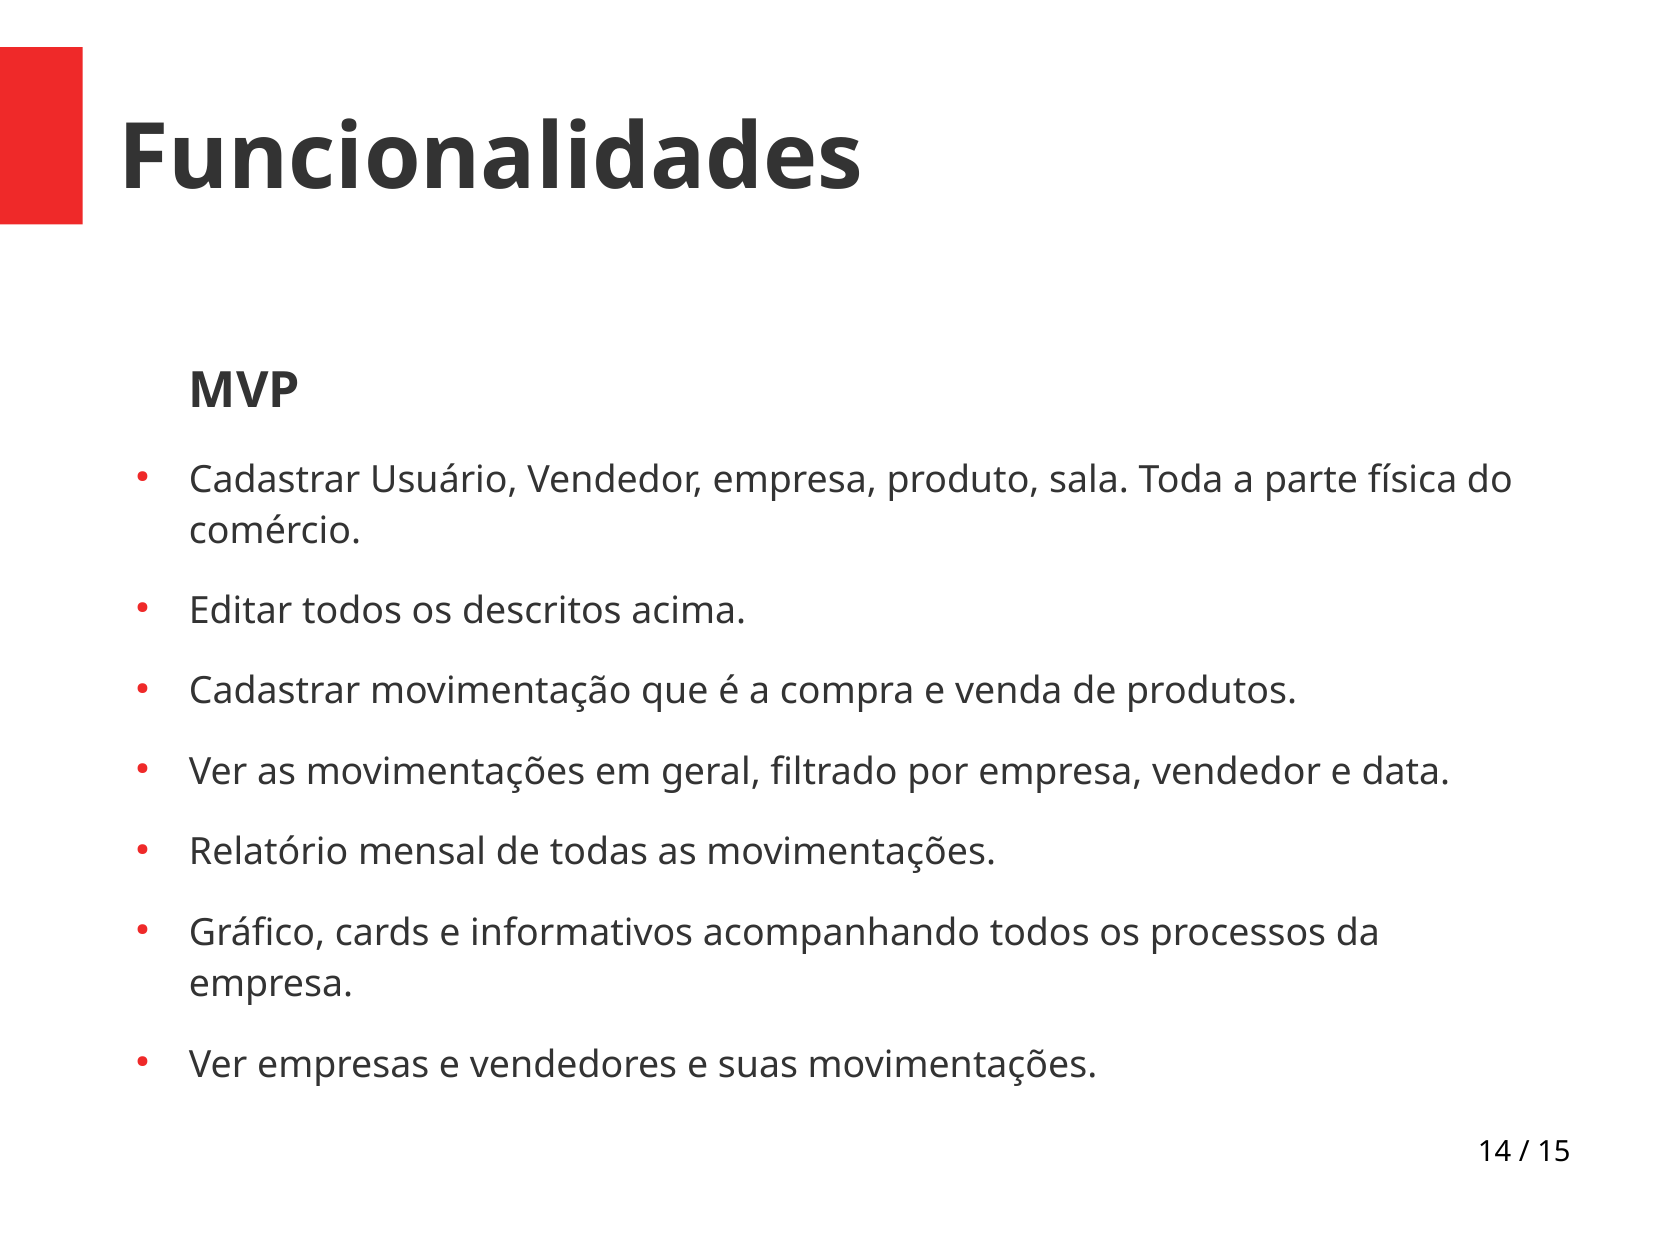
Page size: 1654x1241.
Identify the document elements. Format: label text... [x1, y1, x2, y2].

list MVP Cadastrar Usuário, Vendedor, empresa, produto, sala. Toda a parte física do comércio. Editar todos os descritos acima. Cadastrar movimentação que é a compra e venda de produtos. Ver as movimentações em geral, filtrado por empresa, vendedor e data. Relatório mensal de todas as movimentações. Gráfico, cards e informativos acompanhando todos os processos da empresa. Ver empresas e vendedores e suas movimentações. [118, 354, 1536, 1074]
title Funcionalidades [118, 49, 1571, 257]
